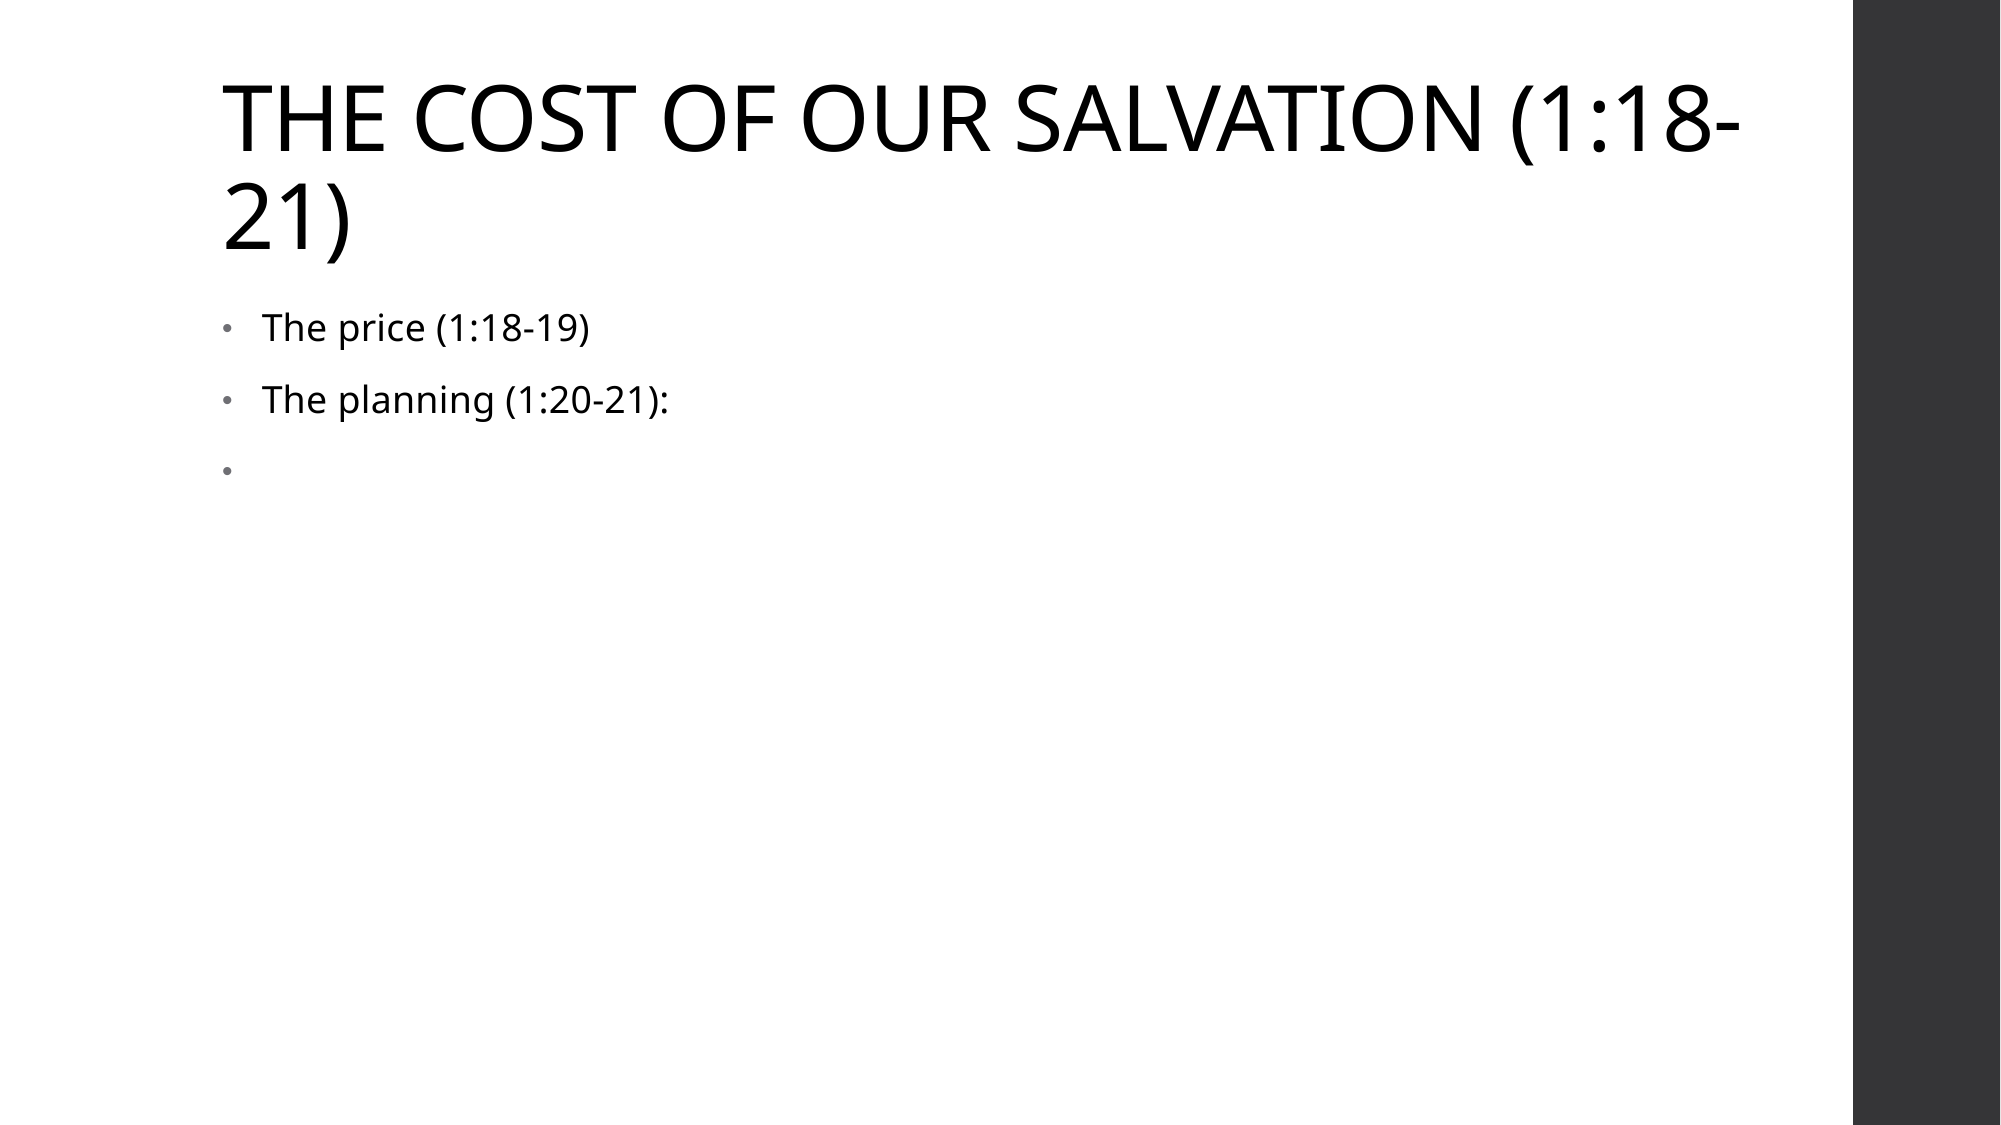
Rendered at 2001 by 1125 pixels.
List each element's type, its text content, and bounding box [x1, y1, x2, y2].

title THE COST OF OUR SALVATION (1:18-21) [206, 60, 1797, 278]
list The price (1:18-19) The planning (1:20-21): [206, 299, 1617, 1014]
